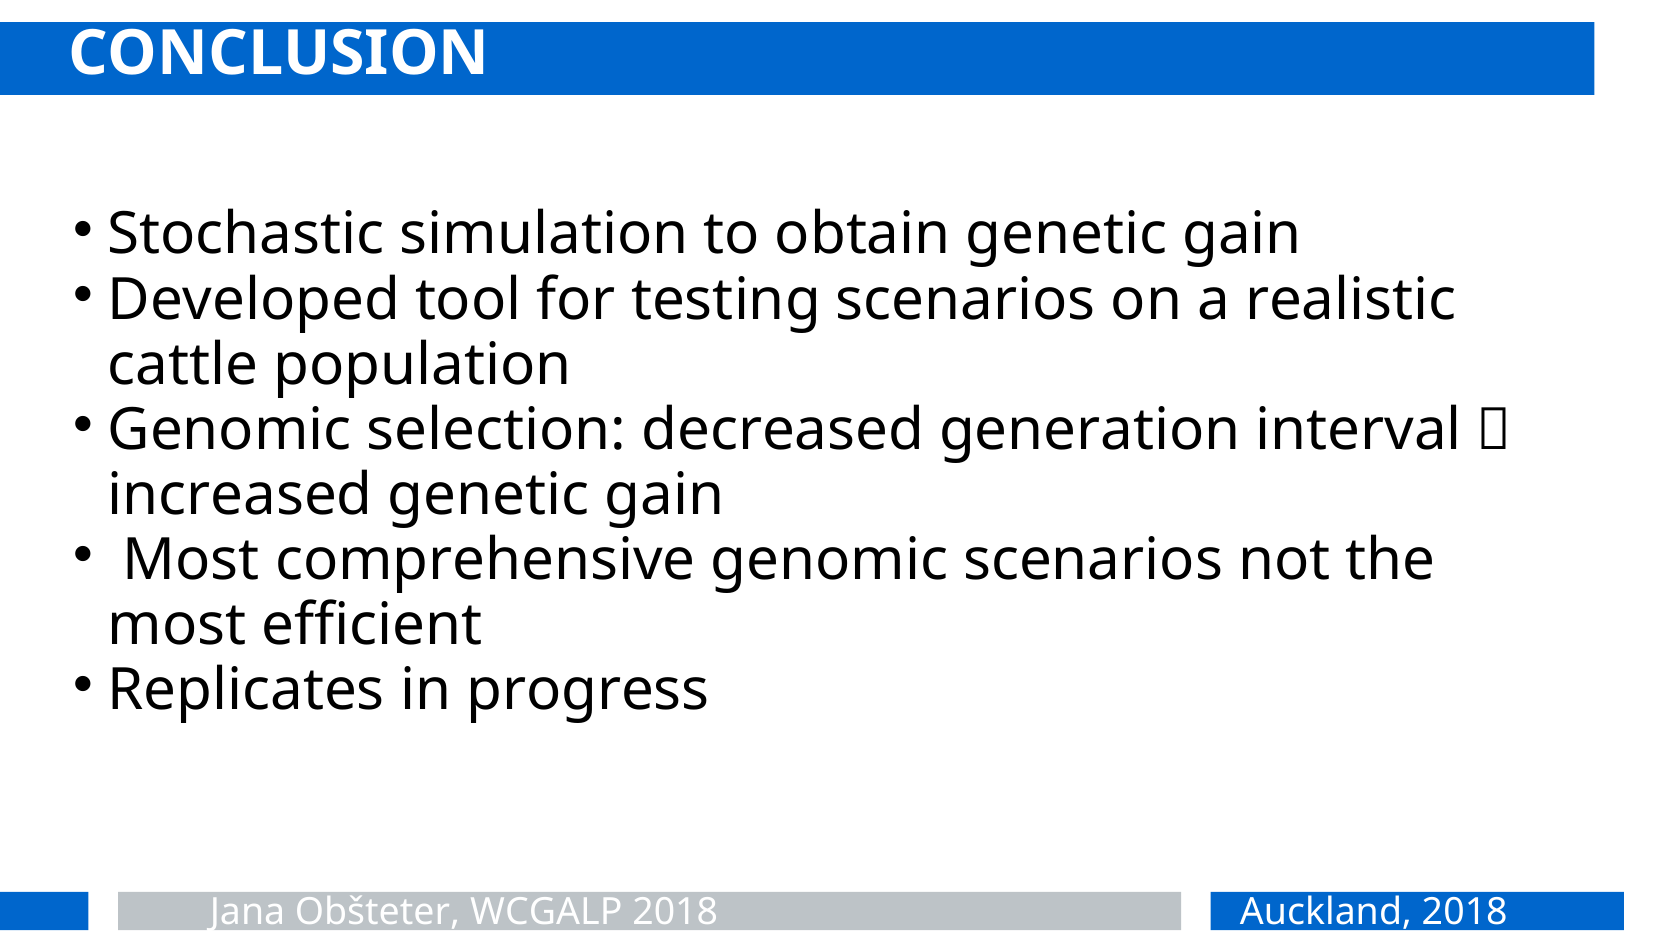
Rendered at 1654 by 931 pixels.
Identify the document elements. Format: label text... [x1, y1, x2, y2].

text_box CONCLUSION [23, 0, 535, 89]
text_box Stochastic simulation to obtain genetic gain Developed tool for testing scenarios on a realistic cattle population Genomic selection: decreased generation interval  increased genetic gain Most comprehensive genomic scenarios not the most efficient Replicates in progress [73, 198, 1580, 821]
